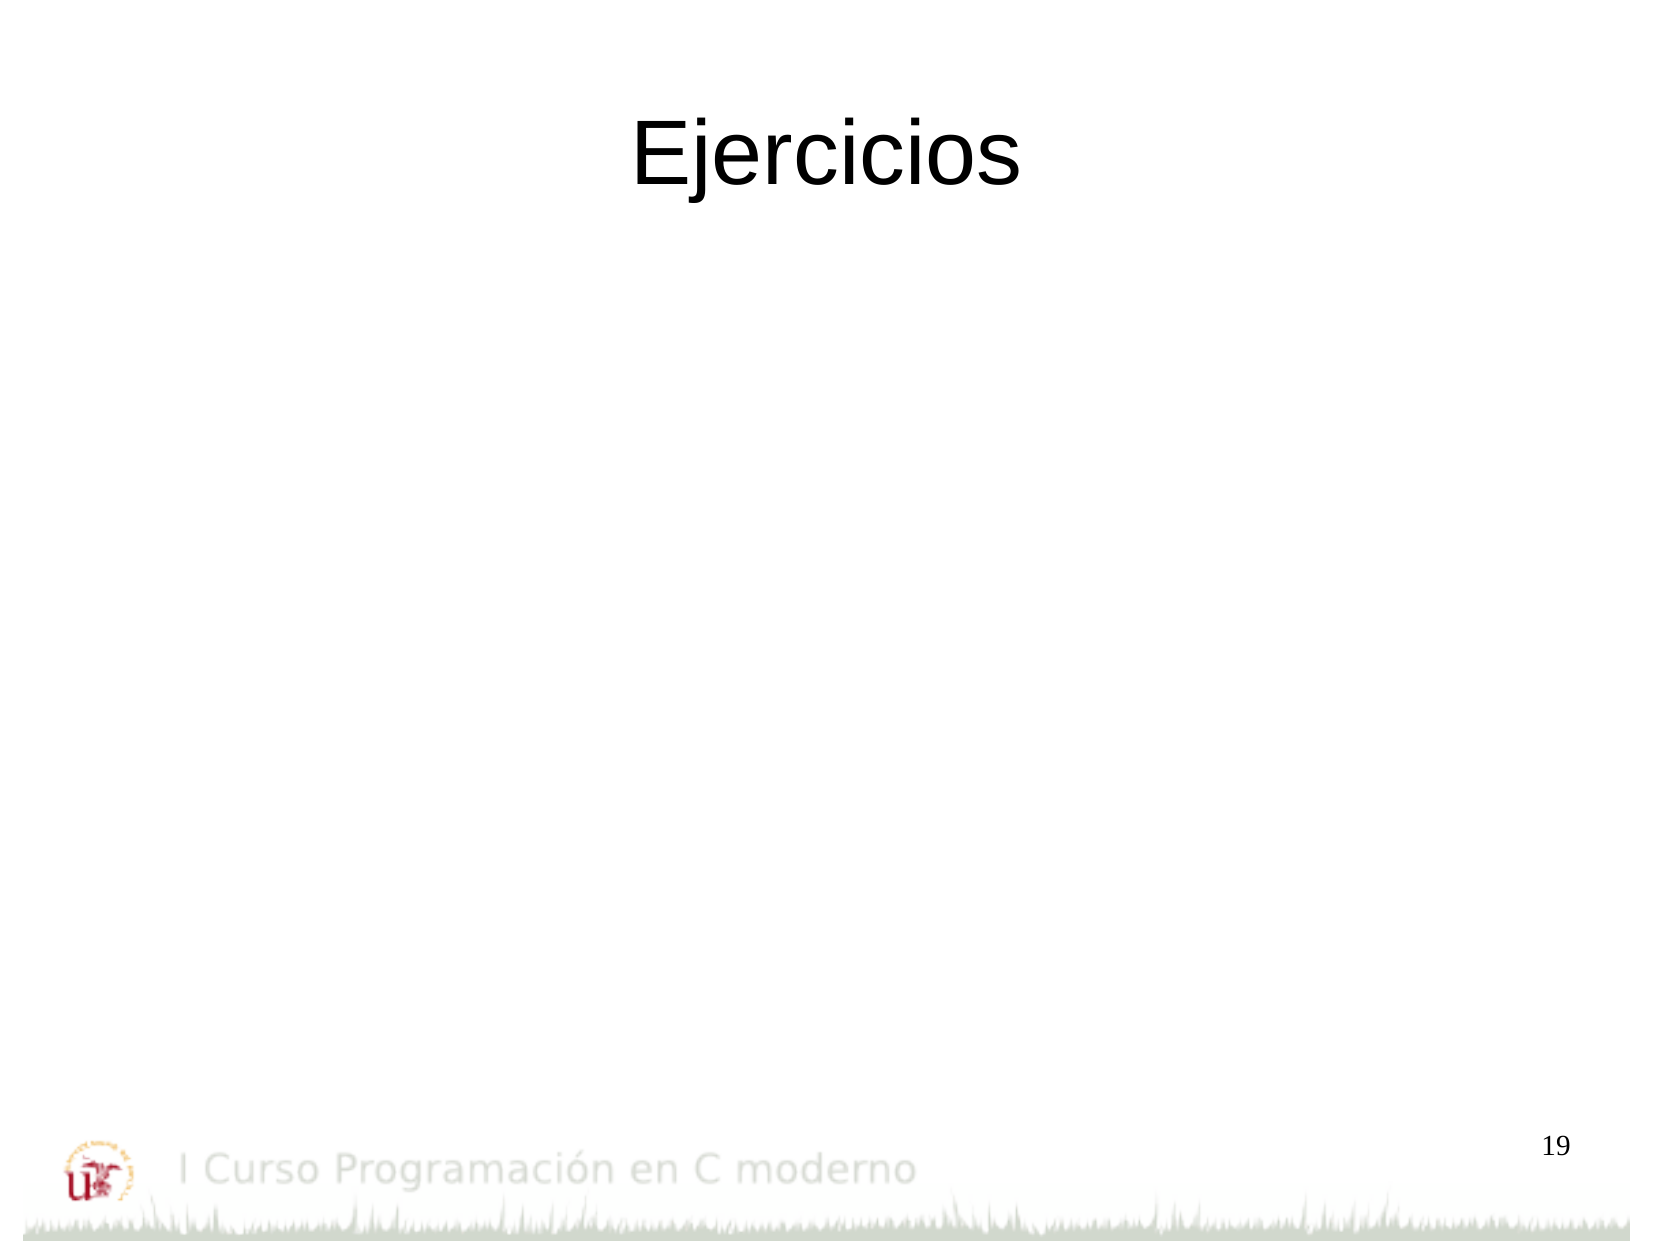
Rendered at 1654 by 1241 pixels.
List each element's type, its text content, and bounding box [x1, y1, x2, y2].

title Ejercicios [82, 49, 1571, 257]
picture [23, 1136, 1630, 1241]
